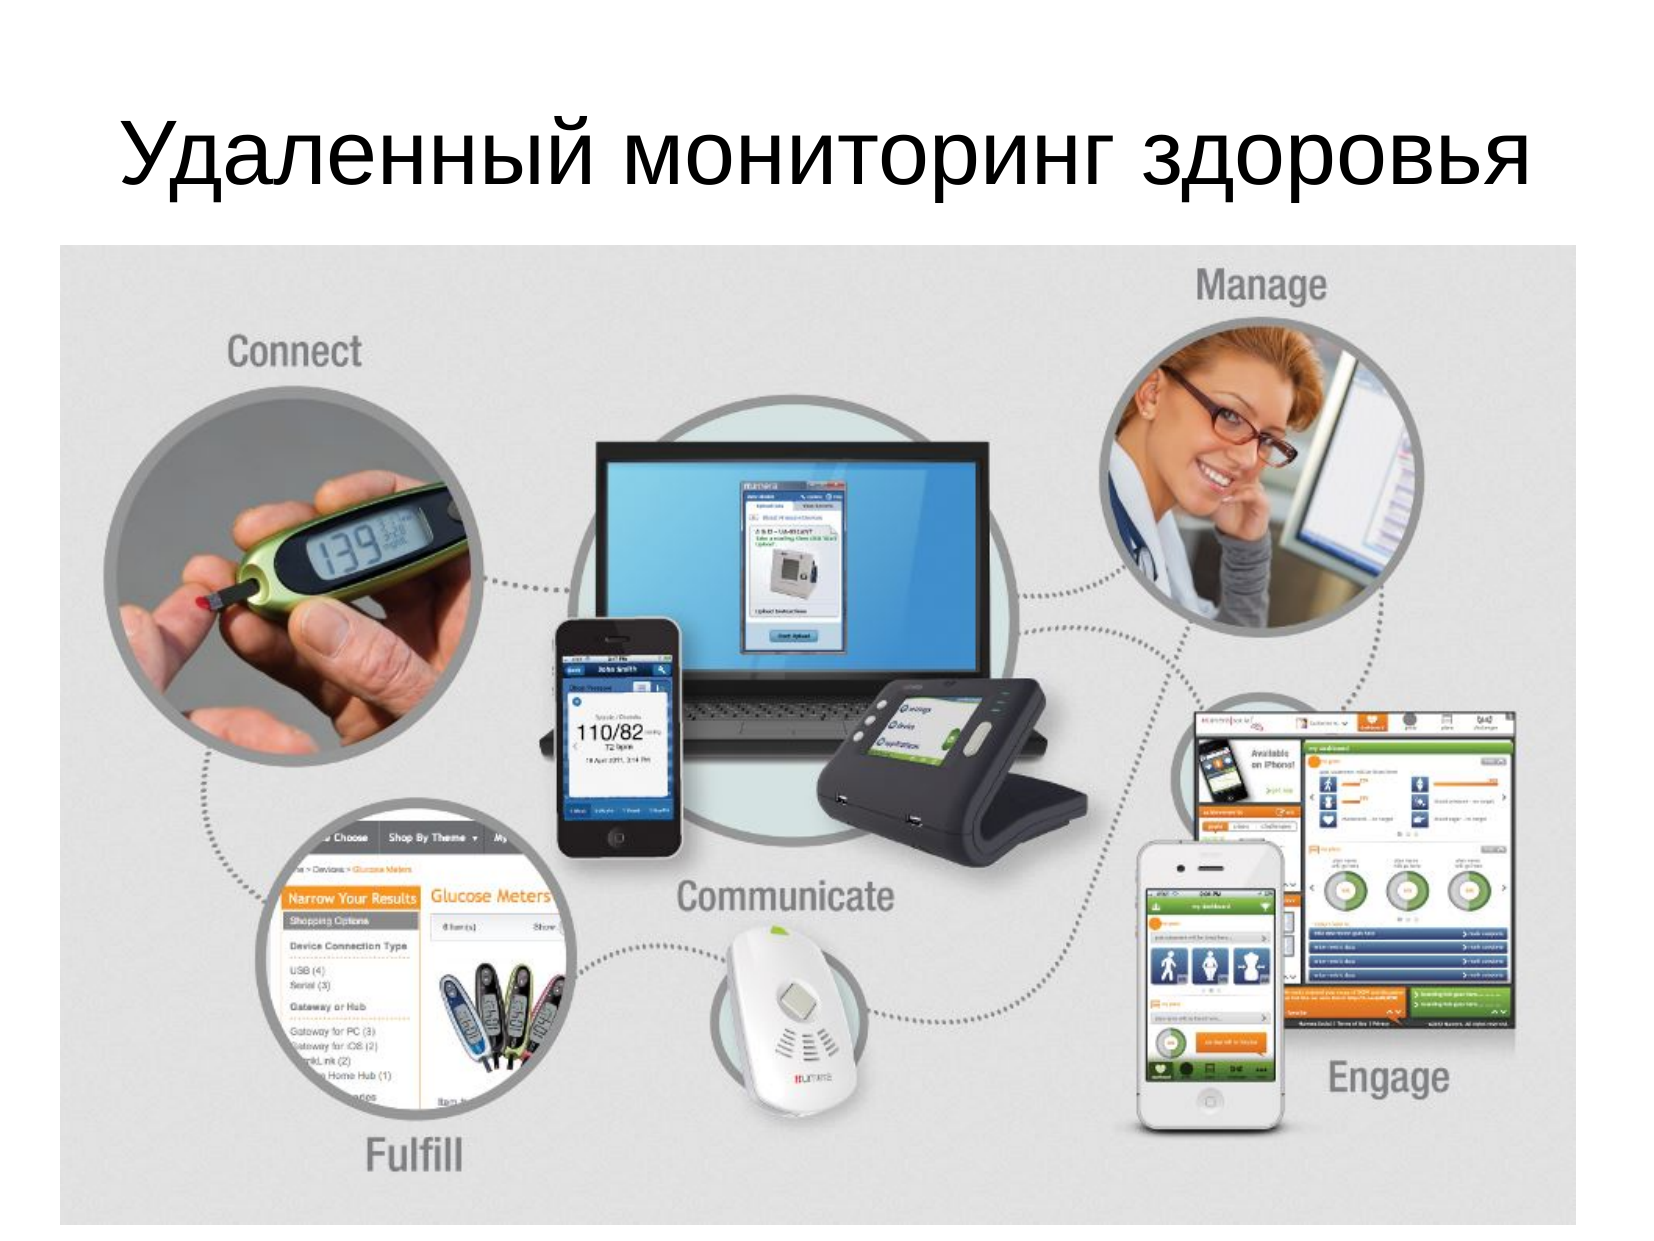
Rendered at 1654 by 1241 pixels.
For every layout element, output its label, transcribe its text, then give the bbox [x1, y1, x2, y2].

picture [60, 245, 1576, 1225]
title Удаленный мониторинг здоровья [82, 49, 1571, 245]
